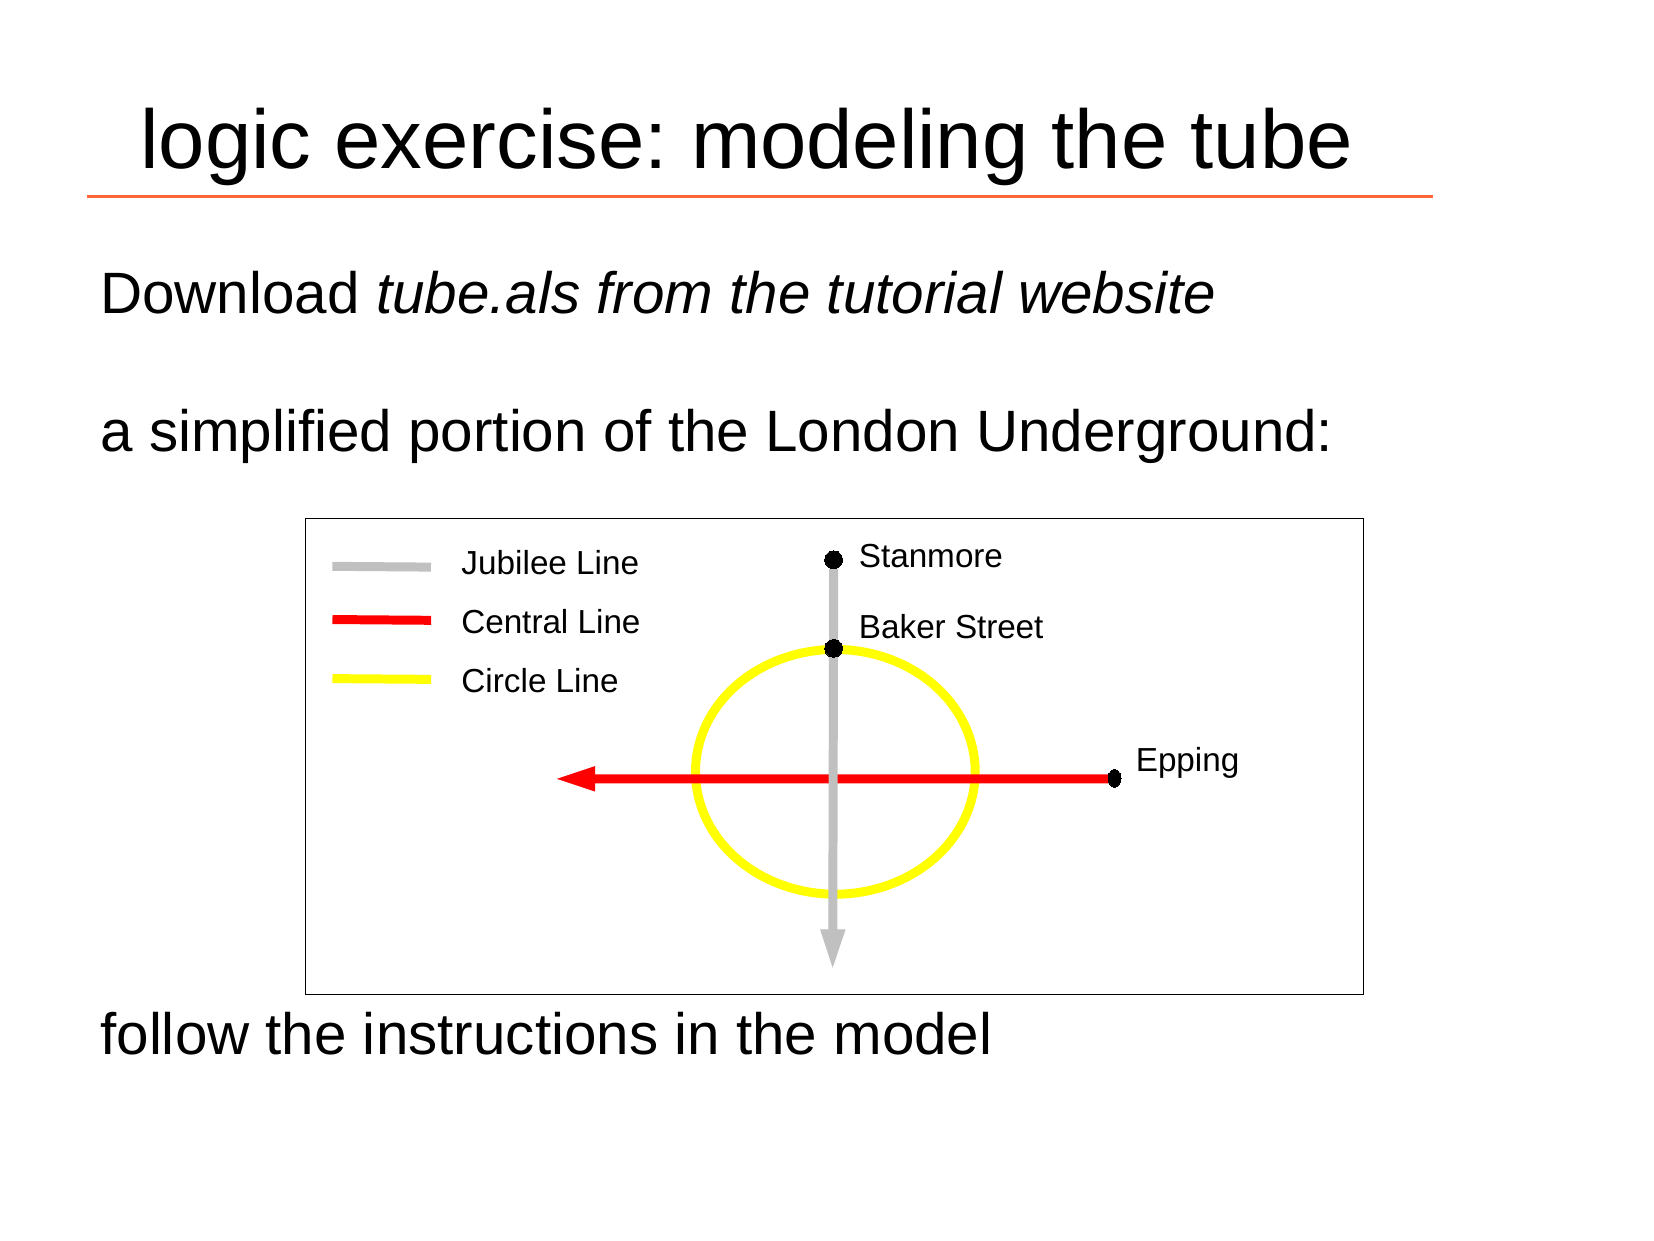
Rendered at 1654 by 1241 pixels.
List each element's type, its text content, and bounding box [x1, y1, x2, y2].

text_box Baker Street [844, 591, 1153, 664]
text_box Central Line [446, 586, 677, 645]
text_box [1108, 769, 1120, 788]
text_box Epping [1120, 723, 1342, 796]
text_box [824, 639, 843, 658]
title logic exercise: modeling the tube [140, 86, 1603, 192]
text_box Circle Line [446, 645, 677, 717]
text_box Stanmore [844, 520, 1074, 591]
text_box Jubilee Line [446, 527, 677, 586]
text_box [824, 550, 843, 569]
list Download tube.als from the tutorial website a simplified portion of the London Underground: follow the instructions in the model [82, 260, 1571, 1138]
